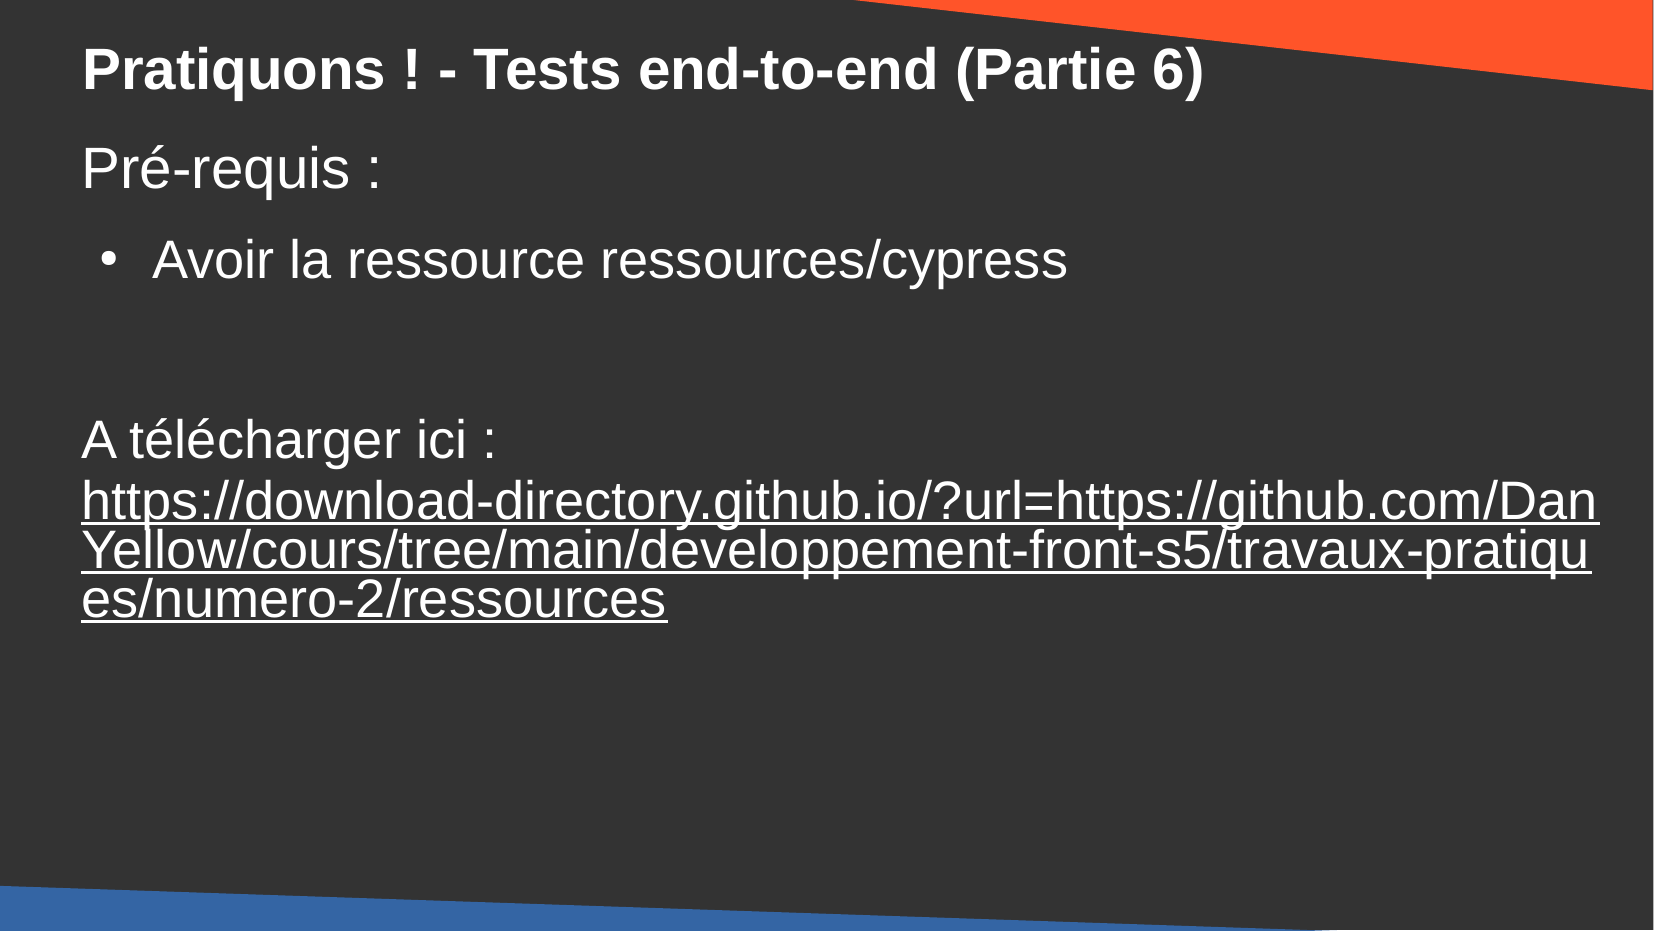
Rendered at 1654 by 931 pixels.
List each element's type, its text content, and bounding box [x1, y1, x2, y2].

text_box [0, 885, 1337, 931]
list Pré-requis : Avoir la ressource ressources/cypress A télécharger ici : https://download-directory.github.io/?url=https://github.com/DanYellow/cours/tree/main/developpement-front-s5/travaux-pratiques/numero-2/ressources [81, 135, 1621, 662]
text_box [853, 0, 1653, 91]
title Pratiquons ! - Tests end-to-end (Partie 6) [82, 37, 1571, 114]
